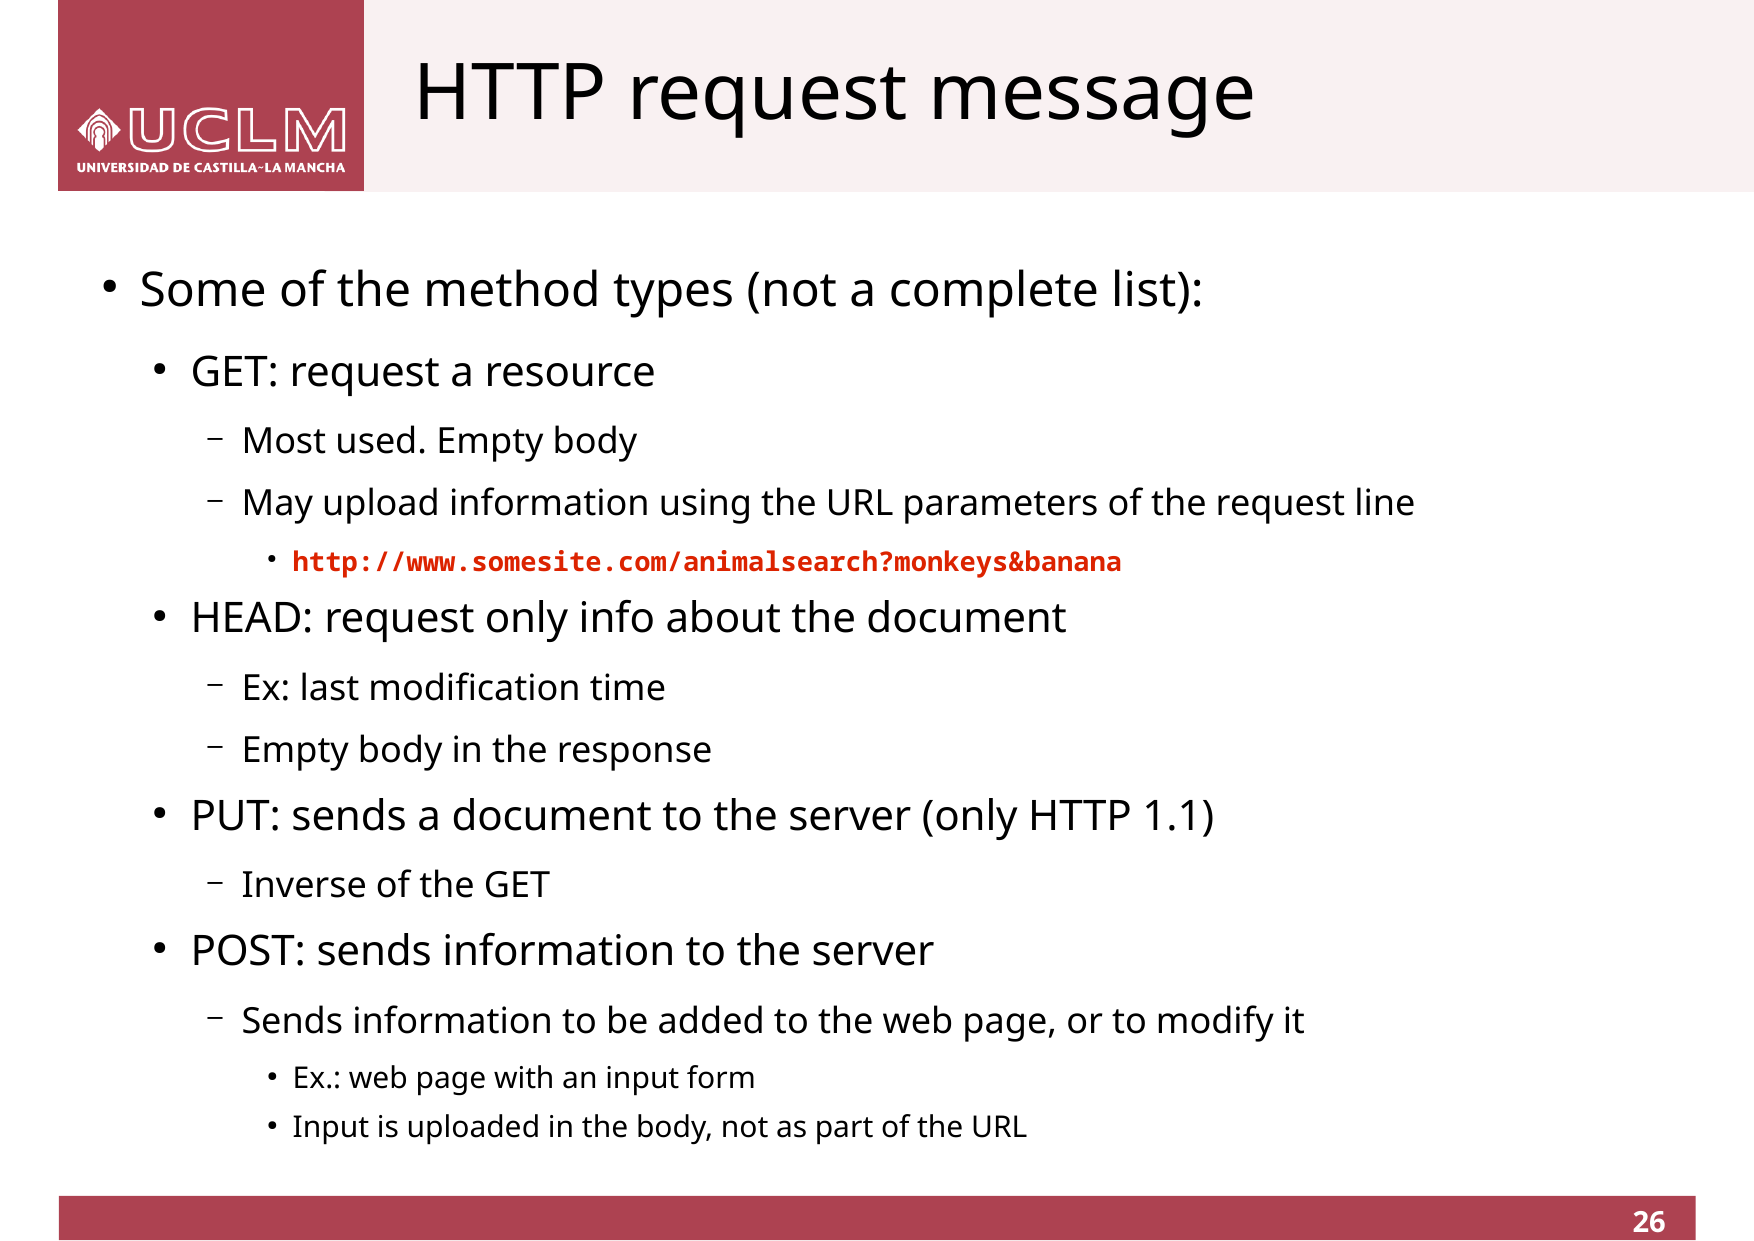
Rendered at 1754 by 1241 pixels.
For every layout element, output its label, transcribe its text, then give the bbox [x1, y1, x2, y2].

list Some of the method types (not a complete list): GET: request a resource Most used. Empty body May upload information using the URL parameters of the request line http://www.somesite.com/animalsearch?monkeys&banana HEAD: request only info about the document Ex: last modification time Empty body in the response PUT: sends a document to the server (only HTTP 1.1) Inverse of the GET POST: sends information to the server Sends information to be added to the web page, or to modify it Ex.: web page with an input form Input is uploaded in the body, not as part of the URL [88, 255, 1668, 1152]
title HTTP request message [413, 0, 1667, 198]
picture [58, 0, 364, 191]
